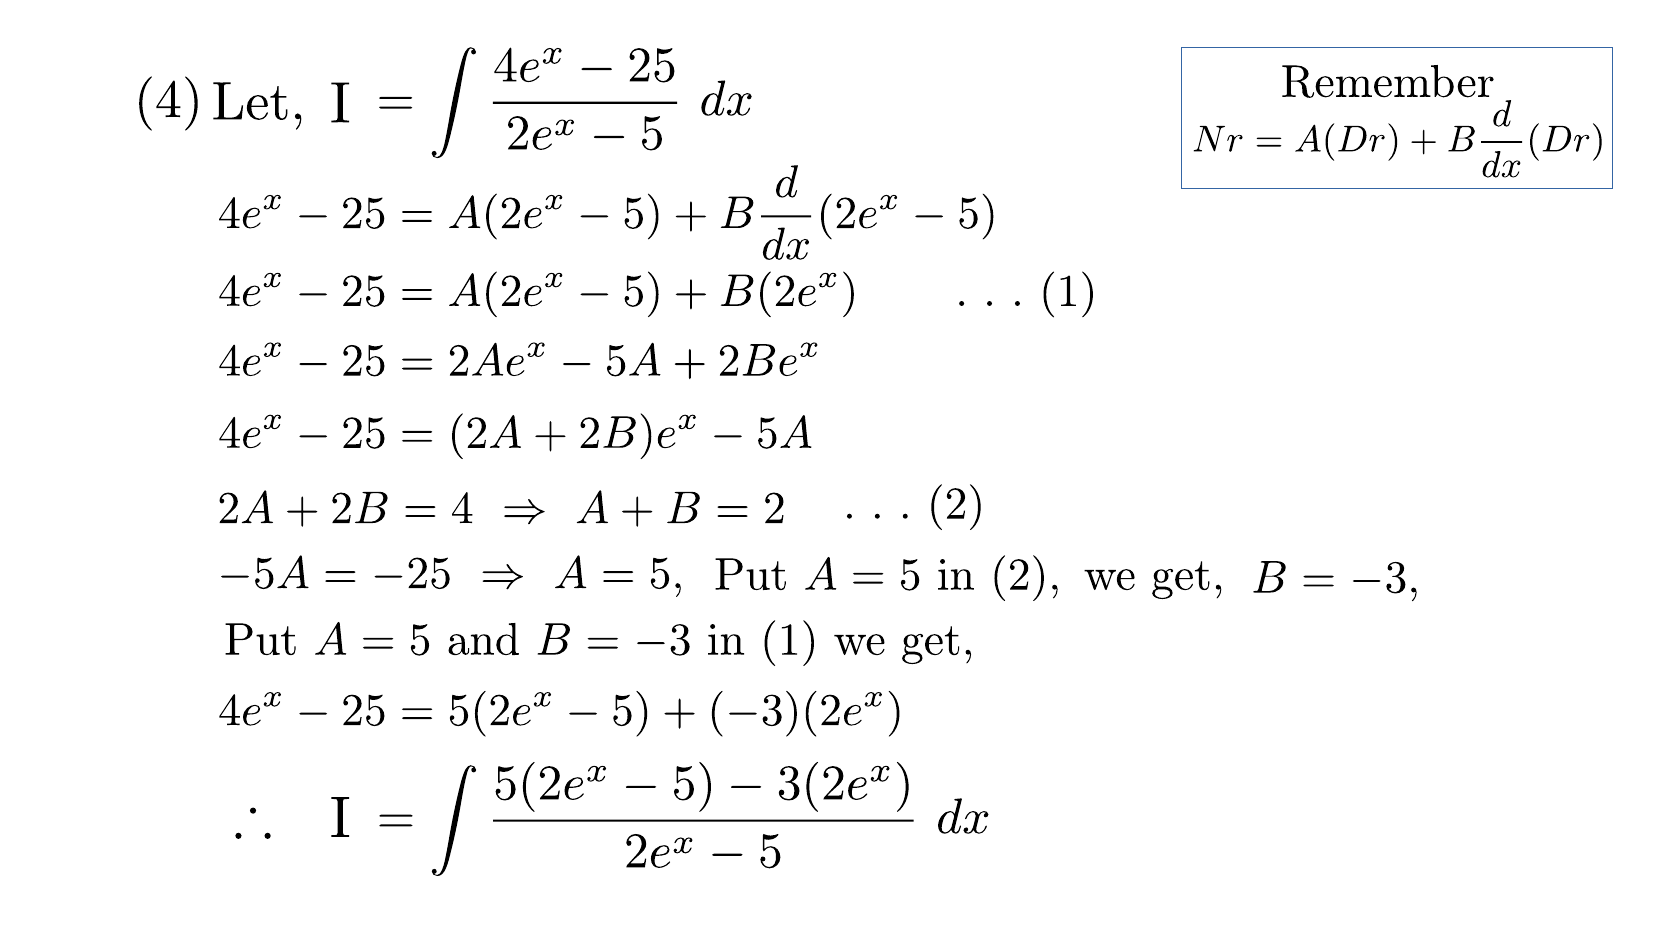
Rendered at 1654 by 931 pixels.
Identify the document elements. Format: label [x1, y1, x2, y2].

text_box [225, 620, 972, 667]
text_box [219, 271, 854, 318]
text_box [378, 761, 989, 877]
text_box [1253, 561, 1417, 602]
text_box [235, 807, 271, 839]
title [47, 37, 1619, 898]
text_box [378, 47, 752, 159]
text_box [219, 490, 784, 527]
text_box [715, 555, 1222, 602]
text_box [136, 76, 198, 131]
text_box [219, 555, 681, 597]
text_box [957, 271, 1093, 318]
text_box [213, 82, 302, 130]
text_box [219, 690, 900, 737]
text_box [845, 484, 981, 531]
text_box [1181, 47, 1613, 189]
text_box [219, 342, 818, 380]
text_box [219, 413, 812, 460]
text_box [331, 797, 350, 837]
text_box [219, 165, 994, 260]
text_box [331, 82, 350, 123]
